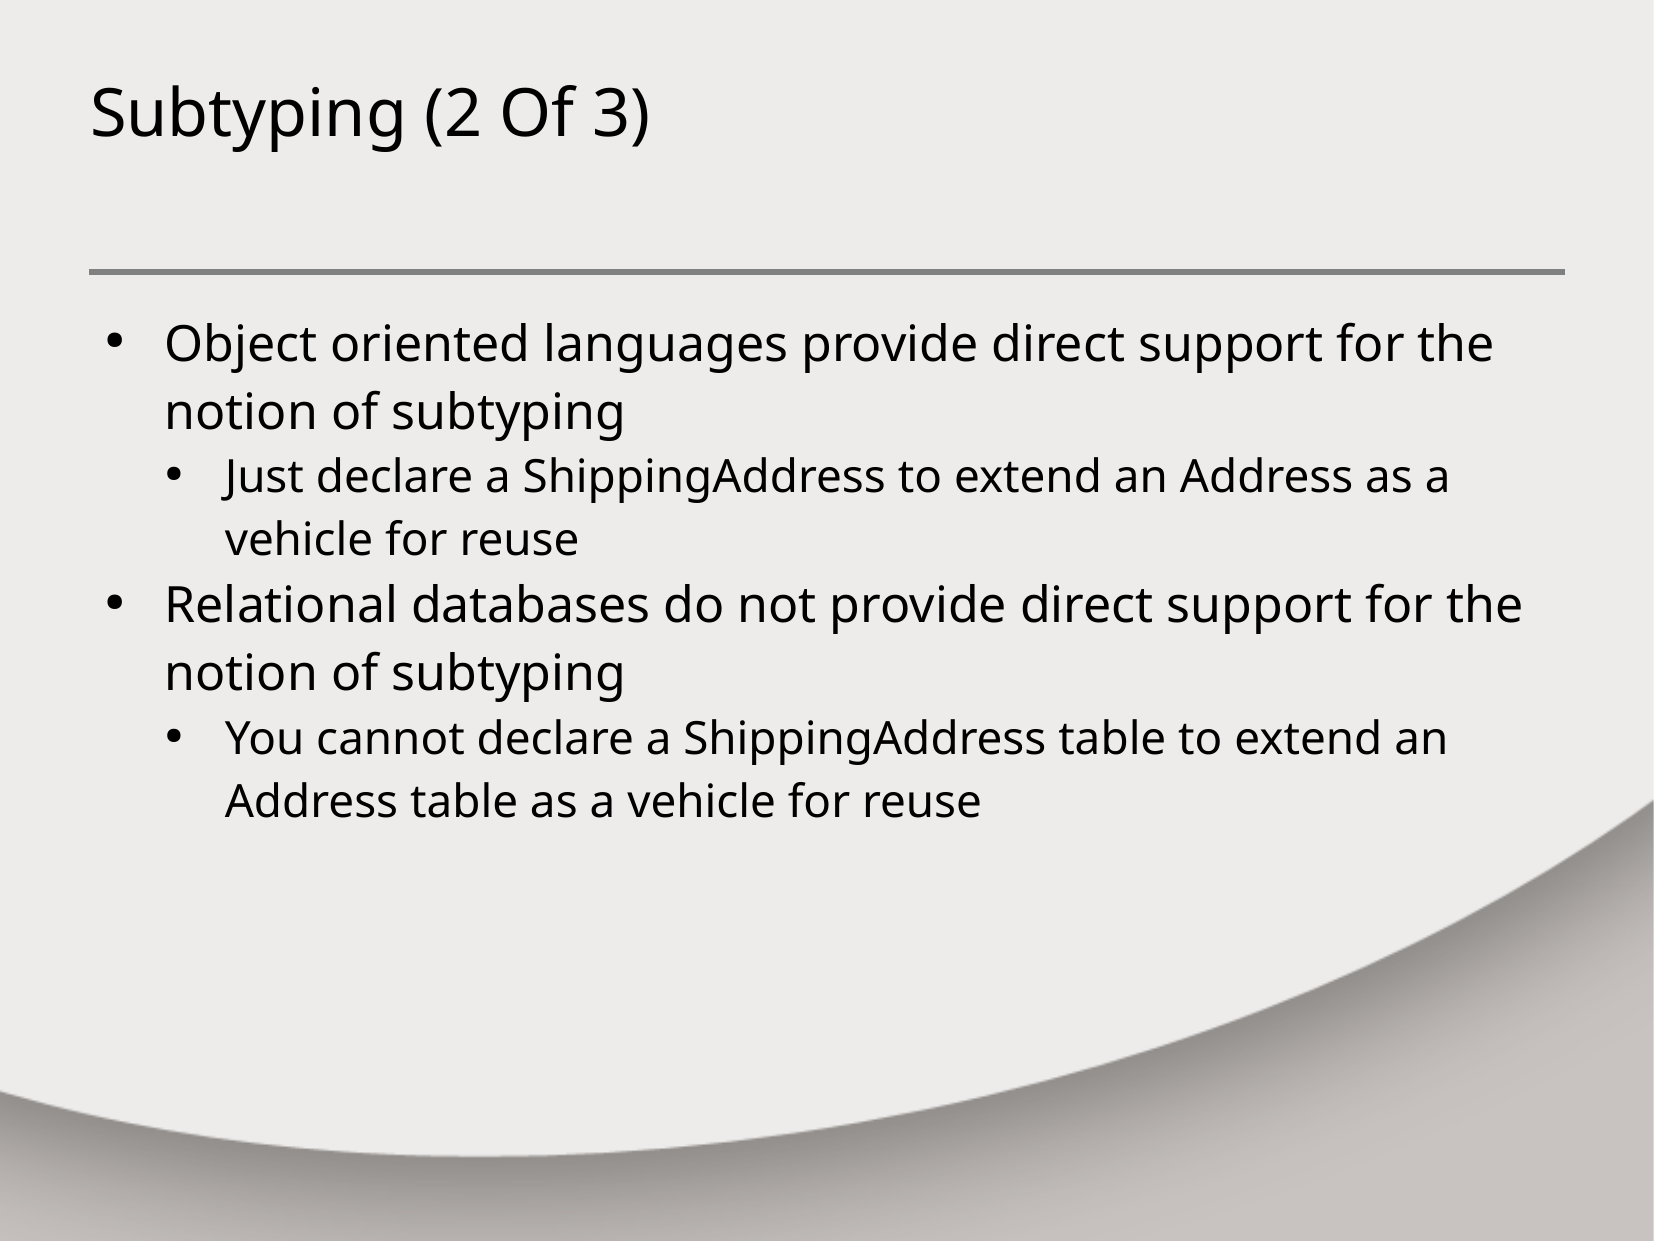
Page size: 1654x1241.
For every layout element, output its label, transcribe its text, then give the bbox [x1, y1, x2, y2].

picture [0, 0, 1654, 1241]
text_box Object oriented languages provide direct support for the notion of subtyping Just declare a ShippingAddress to extend an Address as a vehicle for reuse Relational databases do not provide direct support for the notion of subtyping You cannot declare a ShippingAddress table to extend an Address table as a vehicle for reuse [90, 300, 1567, 1157]
title Subtyping (2 Of 3) [90, 75, 1565, 238]
